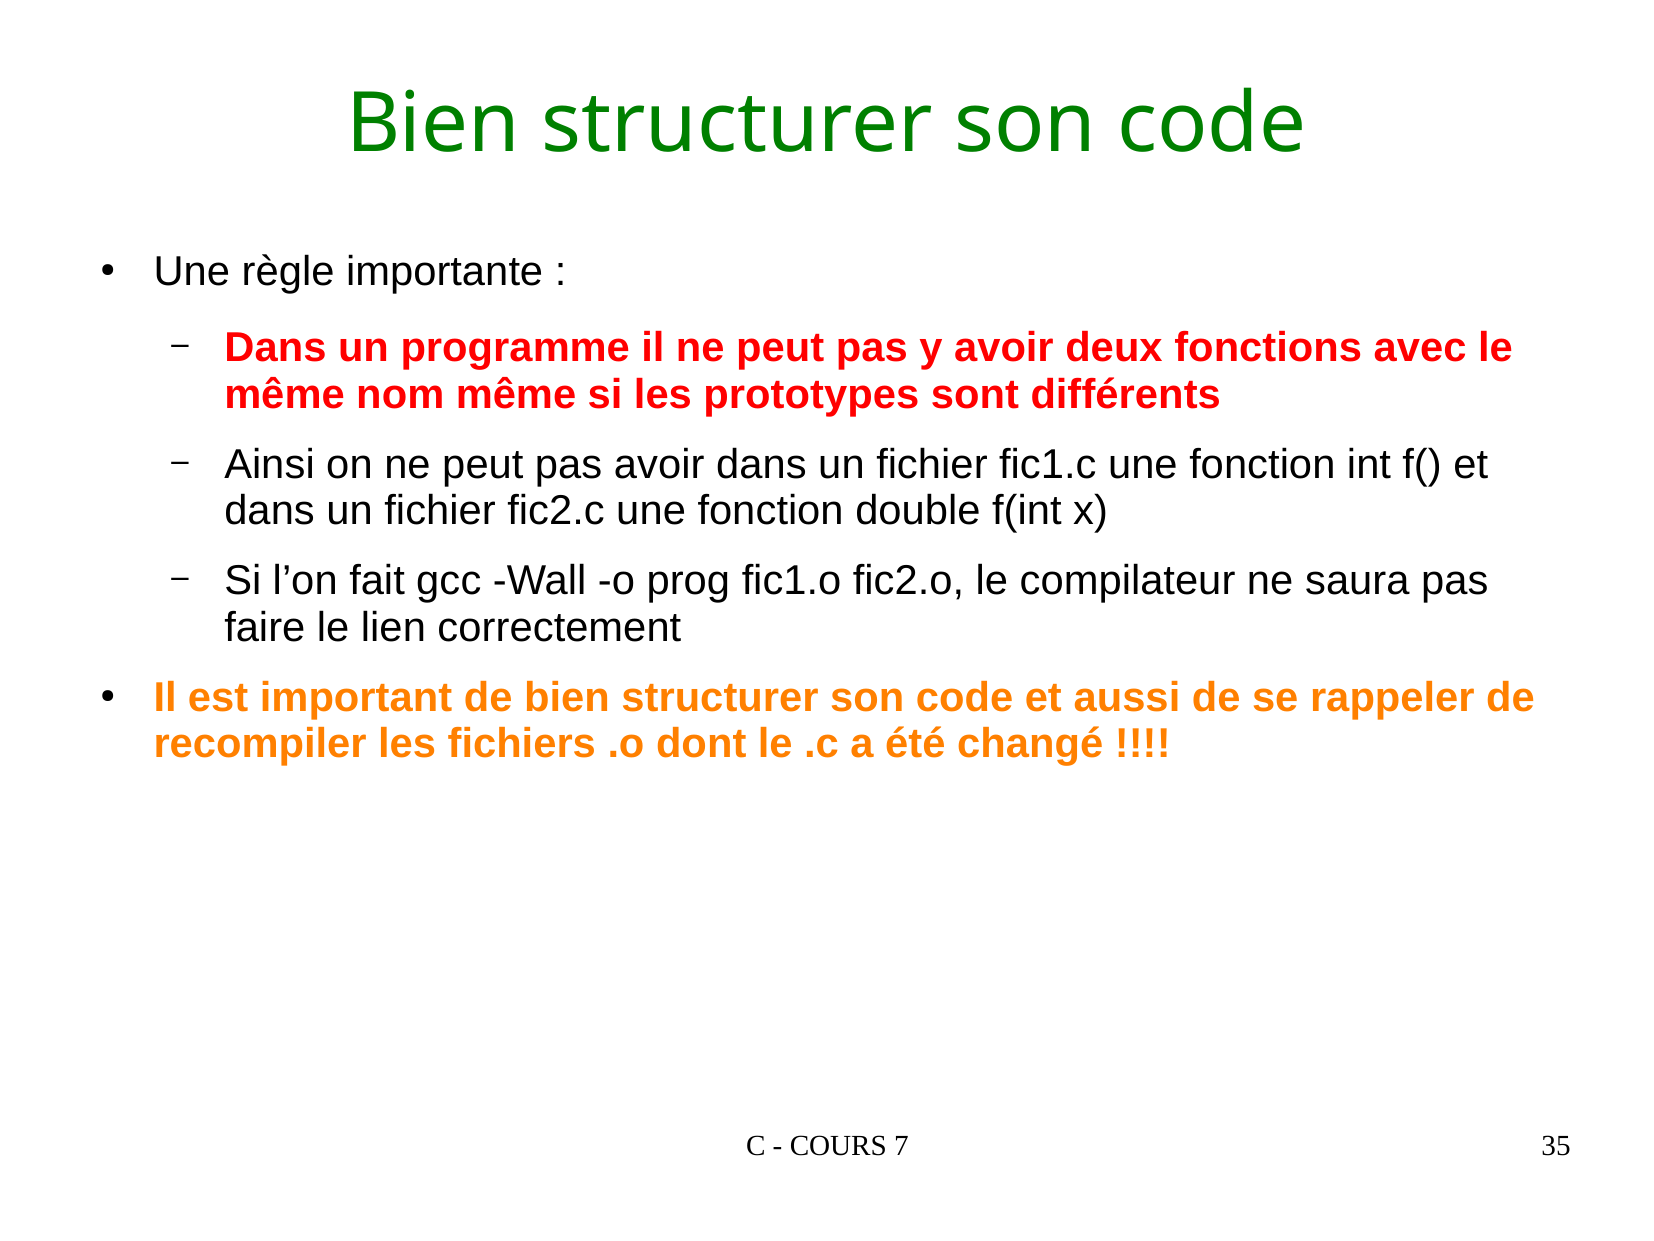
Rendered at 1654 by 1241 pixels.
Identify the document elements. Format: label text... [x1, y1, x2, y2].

list Une règle importante : Dans un programme il ne peut pas y avoir deux fonctions avec le même nom même si les prototypes sont différents Ainsi on ne peut pas avoir dans un fichier fic1.c une fonction int f() et dans un fichier fic2.c une fonction double f(int x) Si l’on fait gcc -Wall -o prog fic1.o fic2.o, le compilateur ne saura pas faire le lien correctement Il est important de bien structurer son code et aussi de se rappeler de recompiler les fichiers .o dont le .c a été changé !!!! [82, 248, 1571, 1063]
title Bien structurer son code [82, 49, 1571, 189]
